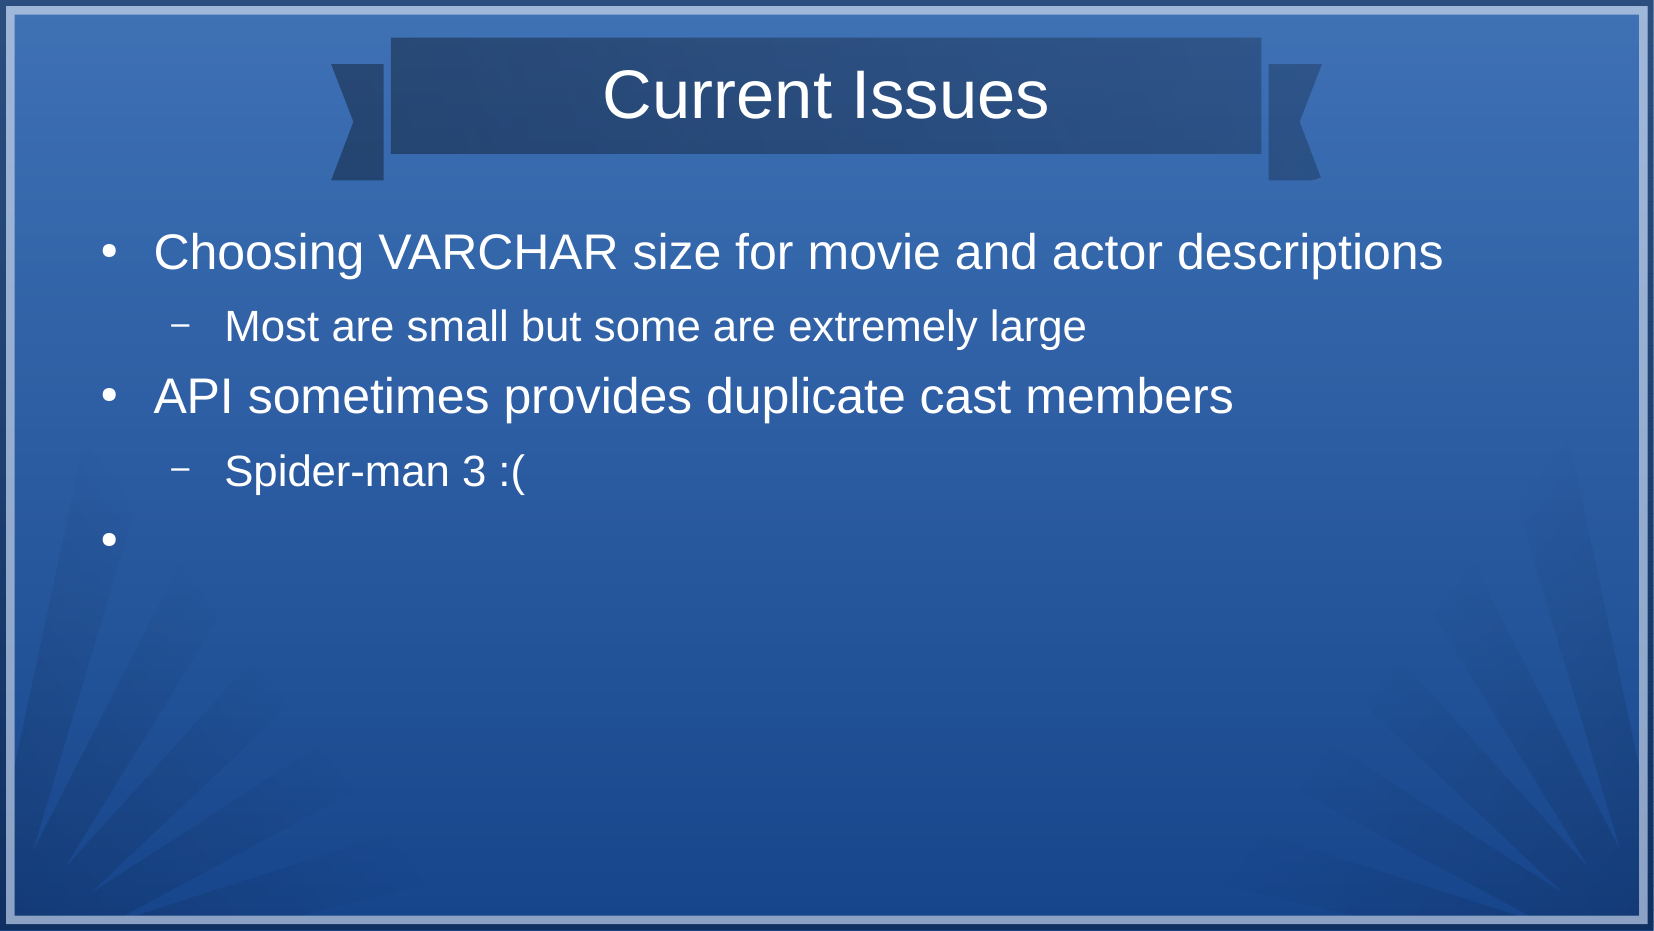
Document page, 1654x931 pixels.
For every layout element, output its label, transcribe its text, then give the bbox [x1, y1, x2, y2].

list Choosing VARCHAR size for movie and actor descriptions Most are small but some are extremely large API sometimes provides duplicate cast members Spider-man 3 :( [82, 224, 1571, 848]
title Current Issues [389, 35, 1264, 154]
